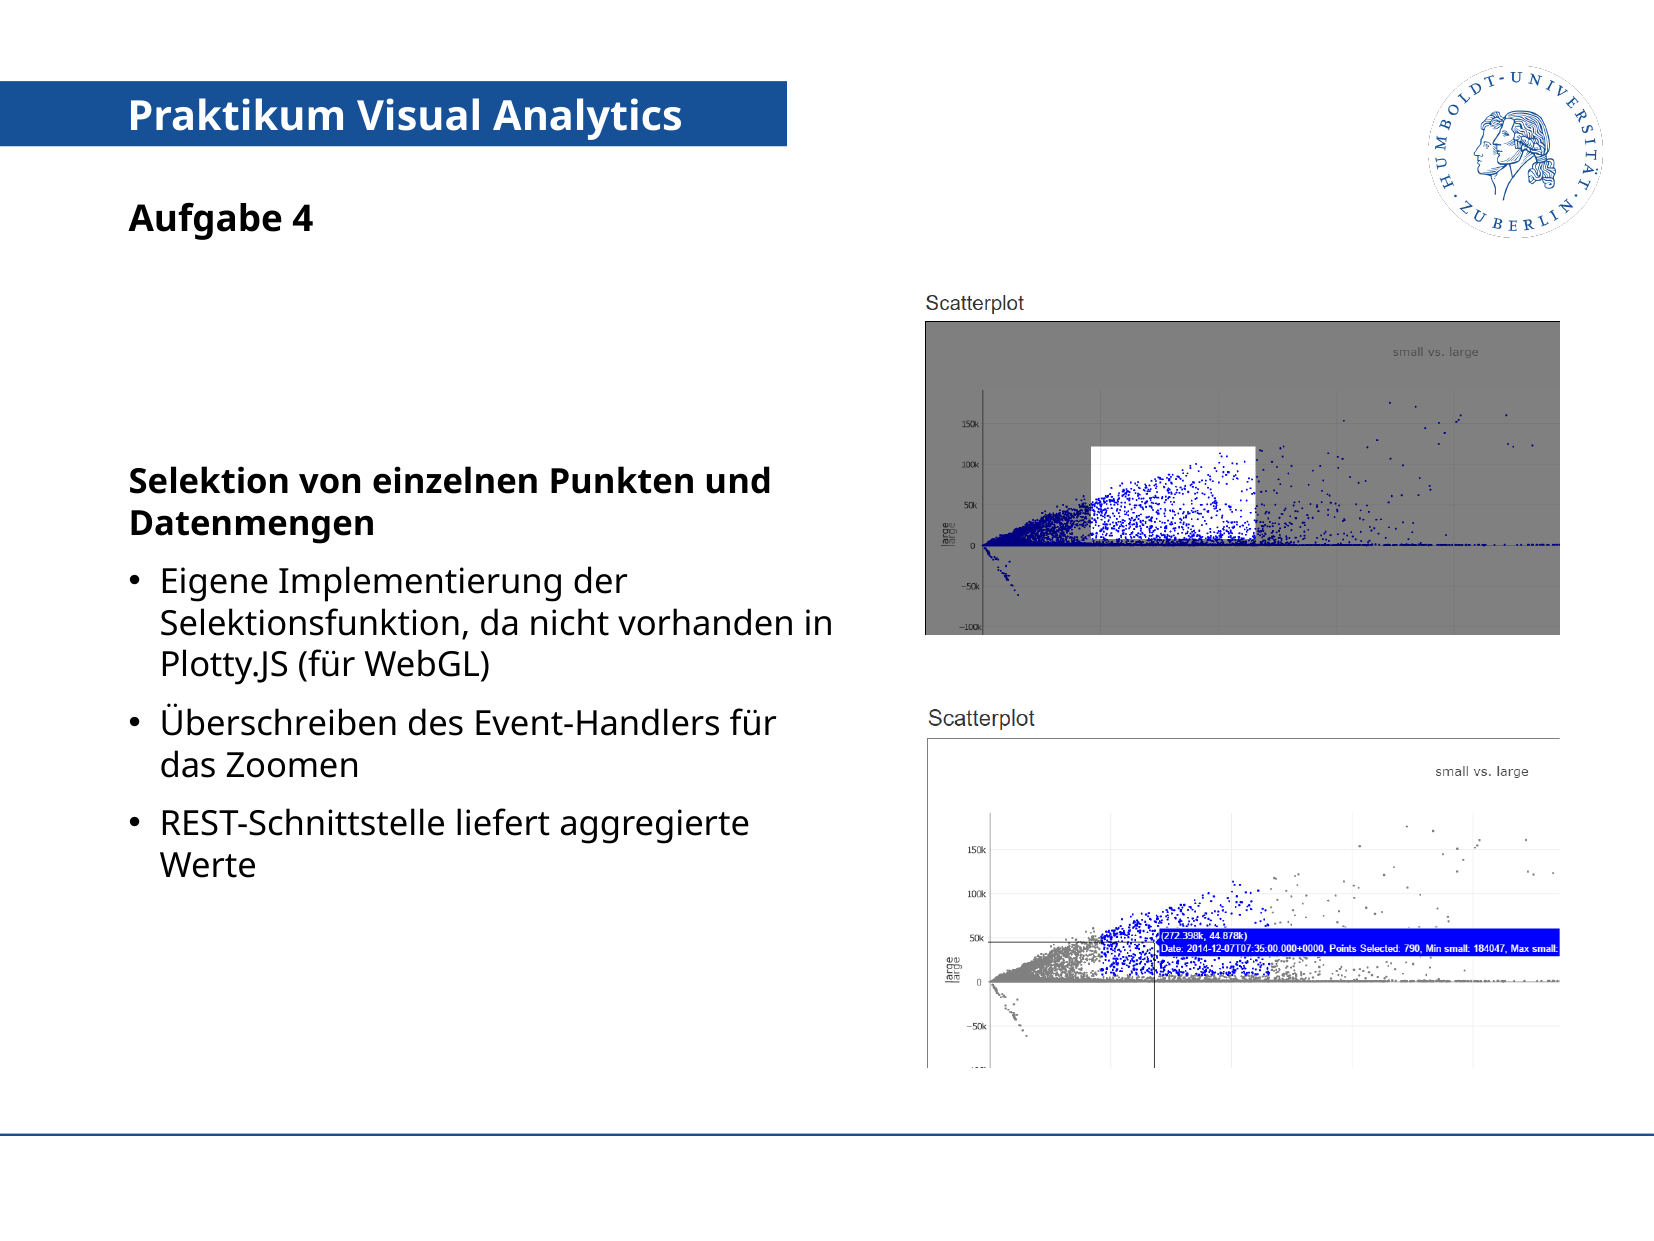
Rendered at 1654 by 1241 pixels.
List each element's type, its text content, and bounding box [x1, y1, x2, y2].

picture [916, 701, 1560, 1068]
picture [1428, 66, 1603, 238]
list Selektion von einzelnen Punkten und Datenmengen Eigene Implementierung der Selektionsfunktion, da nicht vorhanden in Plotty.JS (für WebGL) Überschreiben des Event-Handlers für das Zoomen REST-Schnittstelle liefert aggregierte Werte [113, 285, 857, 1117]
title Aufgabe 4 [113, 163, 1342, 270]
picture [916, 285, 1560, 635]
